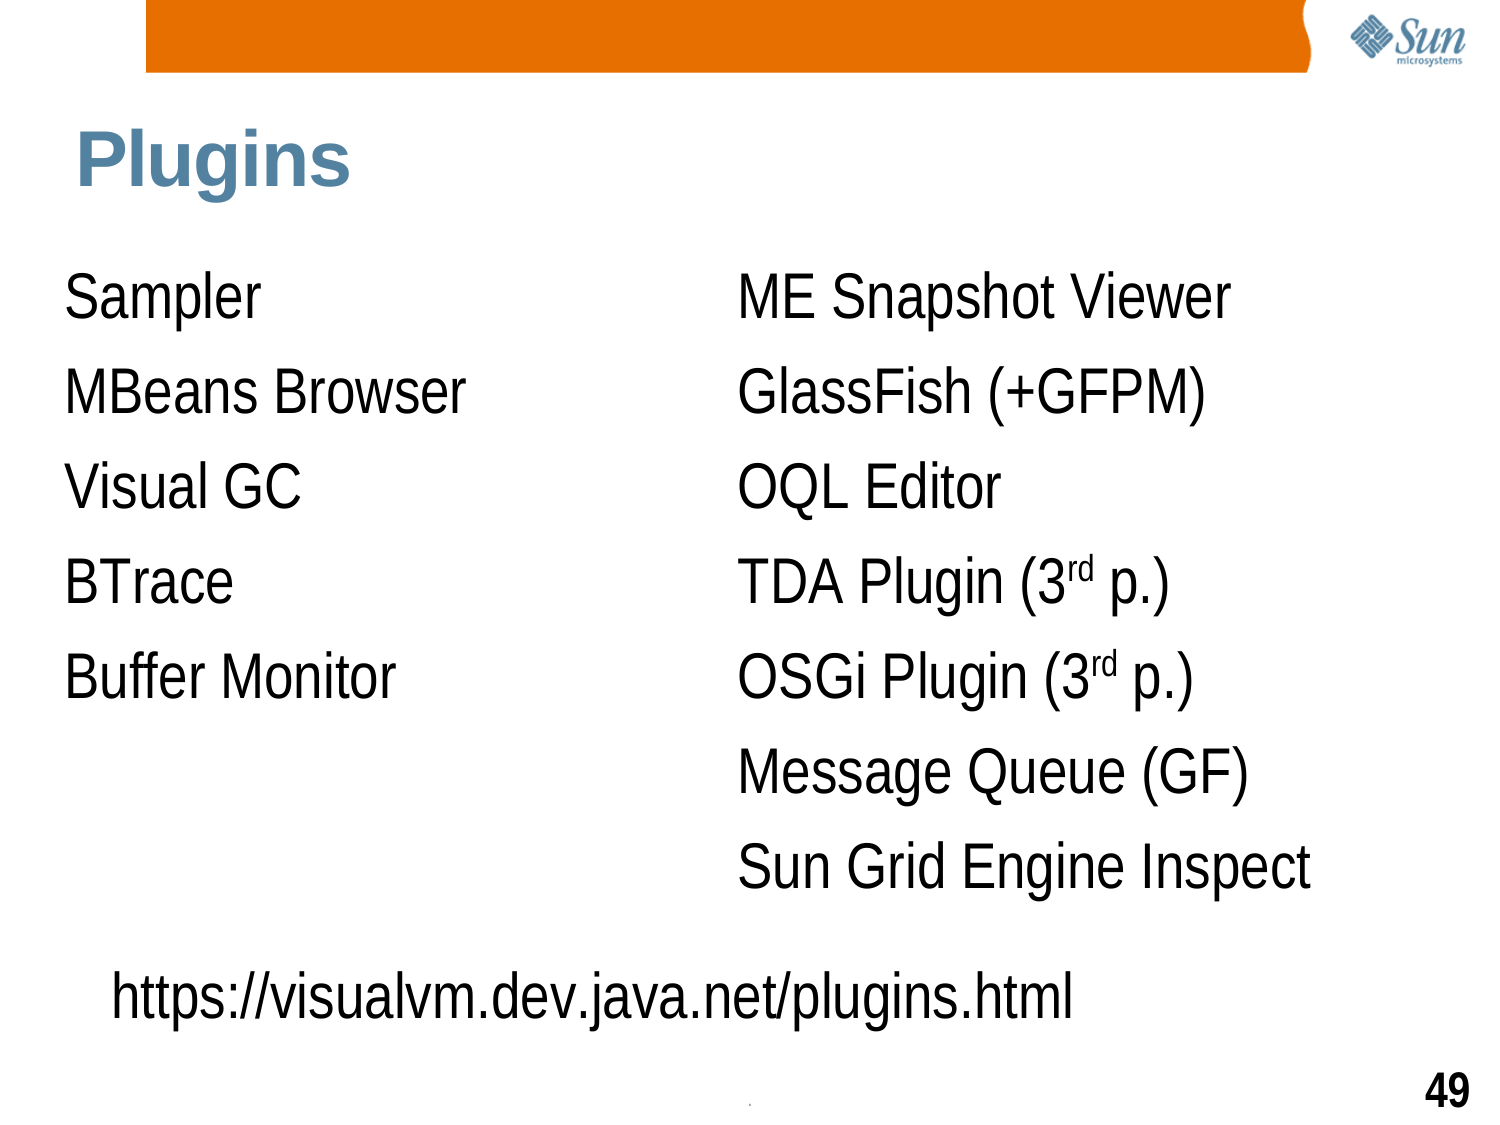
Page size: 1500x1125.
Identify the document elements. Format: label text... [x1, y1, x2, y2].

list Sampler MBeans Browser Visual GC BTrace Buffer Monitor [64, 257, 719, 1062]
title Plugins [74, 122, 1437, 227]
list ME Snapshot Viewer GlassFish (+GFPM) OQL Editor TDA Plugin (3rd p.) OSGi Plugin (3rd p.) Message Queue (GF) Sun Grid Engine Inspect [737, 257, 1429, 1062]
list https://visualvm.dev.java.net/plugins.html [111, 958, 1389, 1045]
picture [146, 0, 1500, 75]
